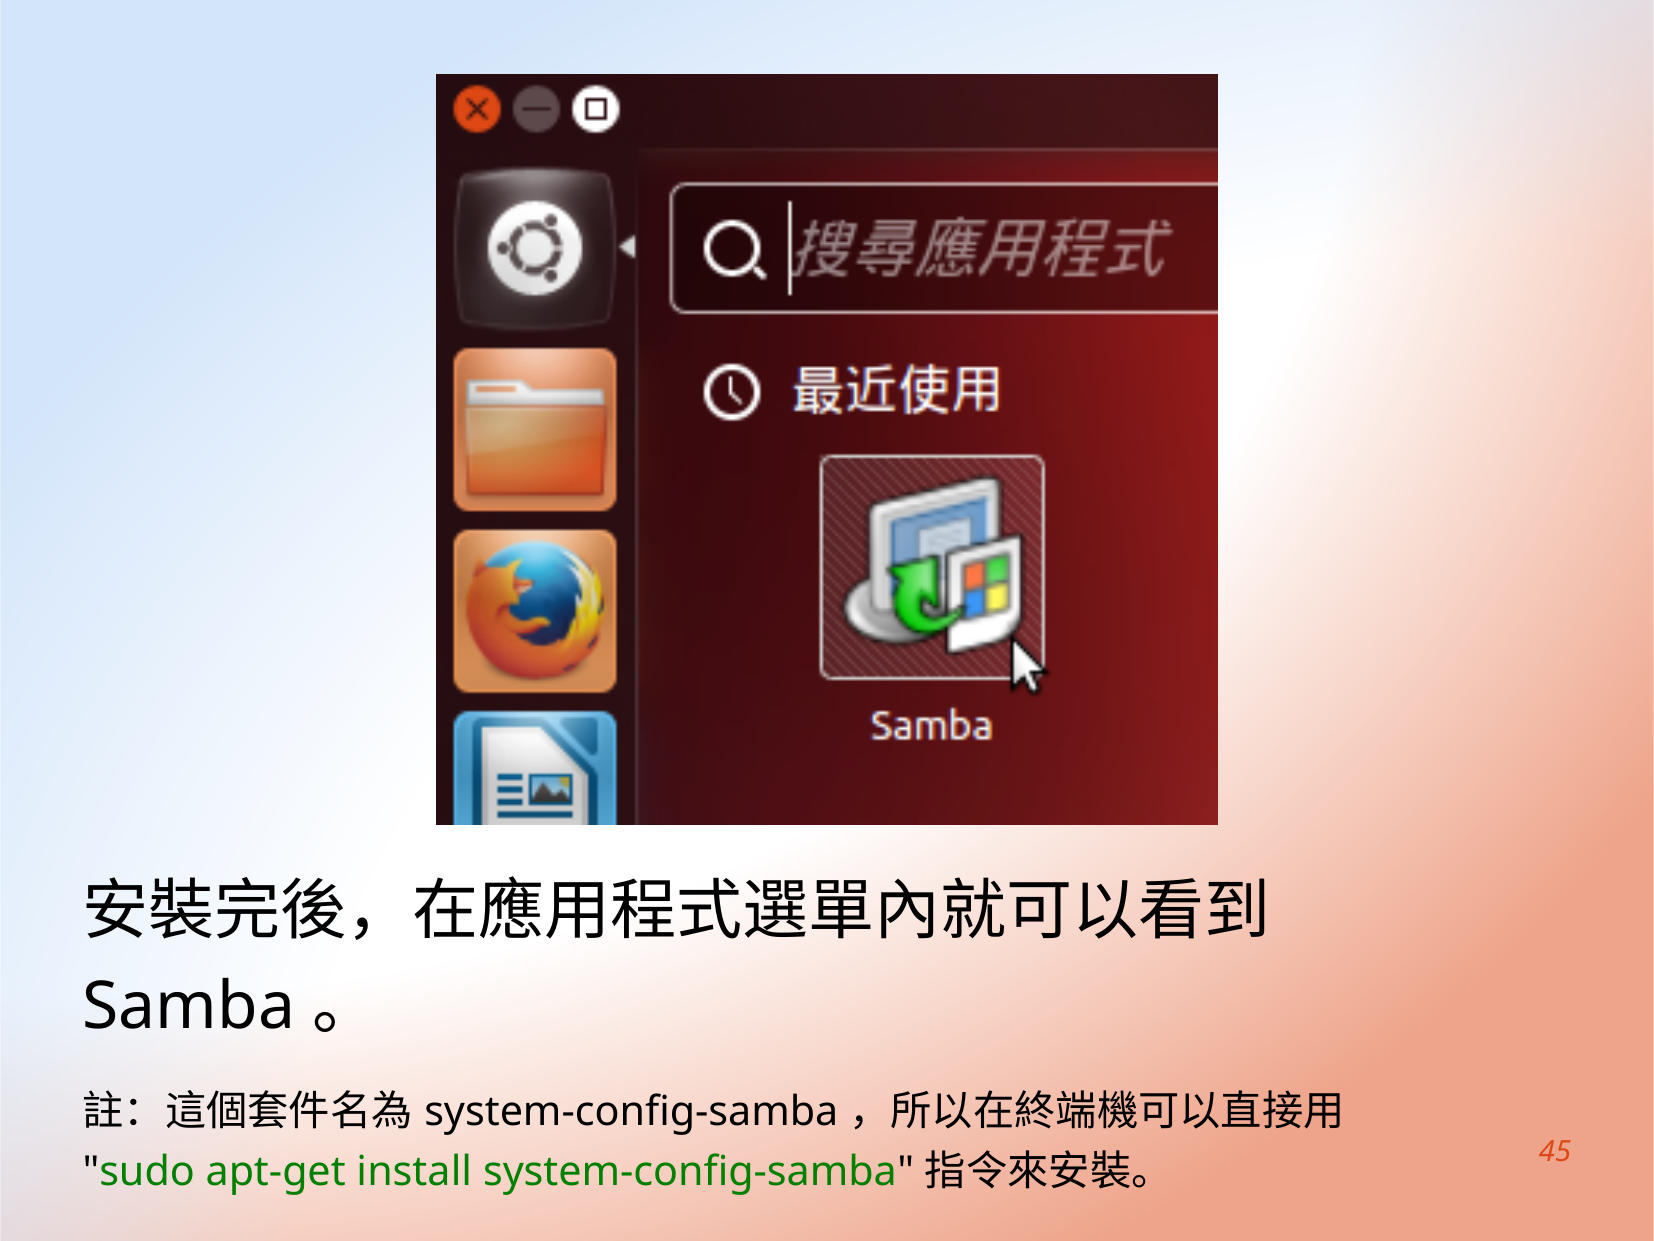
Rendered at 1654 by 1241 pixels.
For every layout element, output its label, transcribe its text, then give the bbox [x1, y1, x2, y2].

list 安裝完後，在應用程式選單內就可以看到Samba。 註：這個套件名為system-config-samba，所以在終端機可以直接用 "sudo apt-get install system-config-samba"指令來安裝。 [82, 857, 1571, 1201]
picture [0, 0, 1654, 1241]
